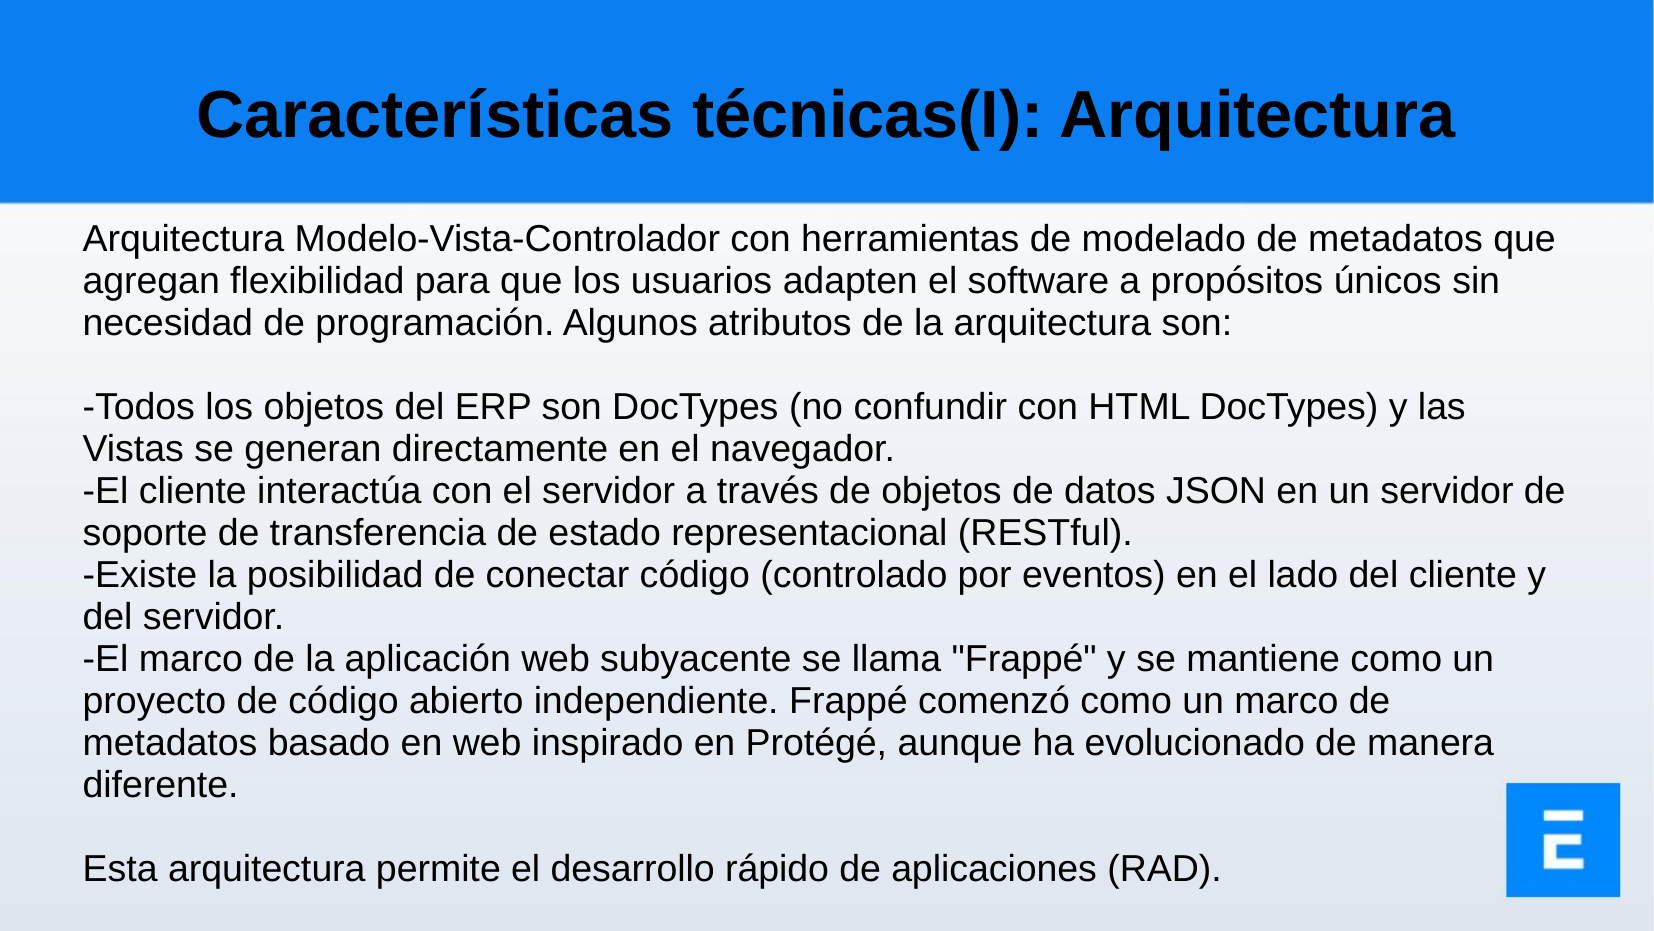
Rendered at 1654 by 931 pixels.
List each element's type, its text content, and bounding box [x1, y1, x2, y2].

title Características técnicas(I): Arquitectura [82, 37, 1571, 193]
subtitle Arquitectura Modelo-Vista-Controlador con herramientas de modelado de metadatos que agregan flexibilidad para que los usuarios adapten el software a propósitos únicos sin necesidad de programación. Algunos atributos de la arquitectura son: -Todos los objetos del ERP son DocTypes (no confundir con HTML DocTypes) y las Vistas se generan directamente en el navegador. -El cliente interactúa con el servidor a través de objetos de datos JSON en un servidor de soporte de transferencia de estado representacional (RESTful). -Existe la posibilidad de conectar código (controlado por eventos) en el lado del cliente y del servidor. -El marco de la aplicación web subyacente se llama "Frappé" y se mantiene como un proyecto de código abierto independiente. Frappé comenzó como un marco de metadatos basado en web inspirado en Protégé, aunque ha evolucionado de manera diferente. Esta arquitectura permite el desarrollo rápido de aplicaciones (RAD). [82, 217, 1571, 890]
picture [0, 0, 1654, 931]
